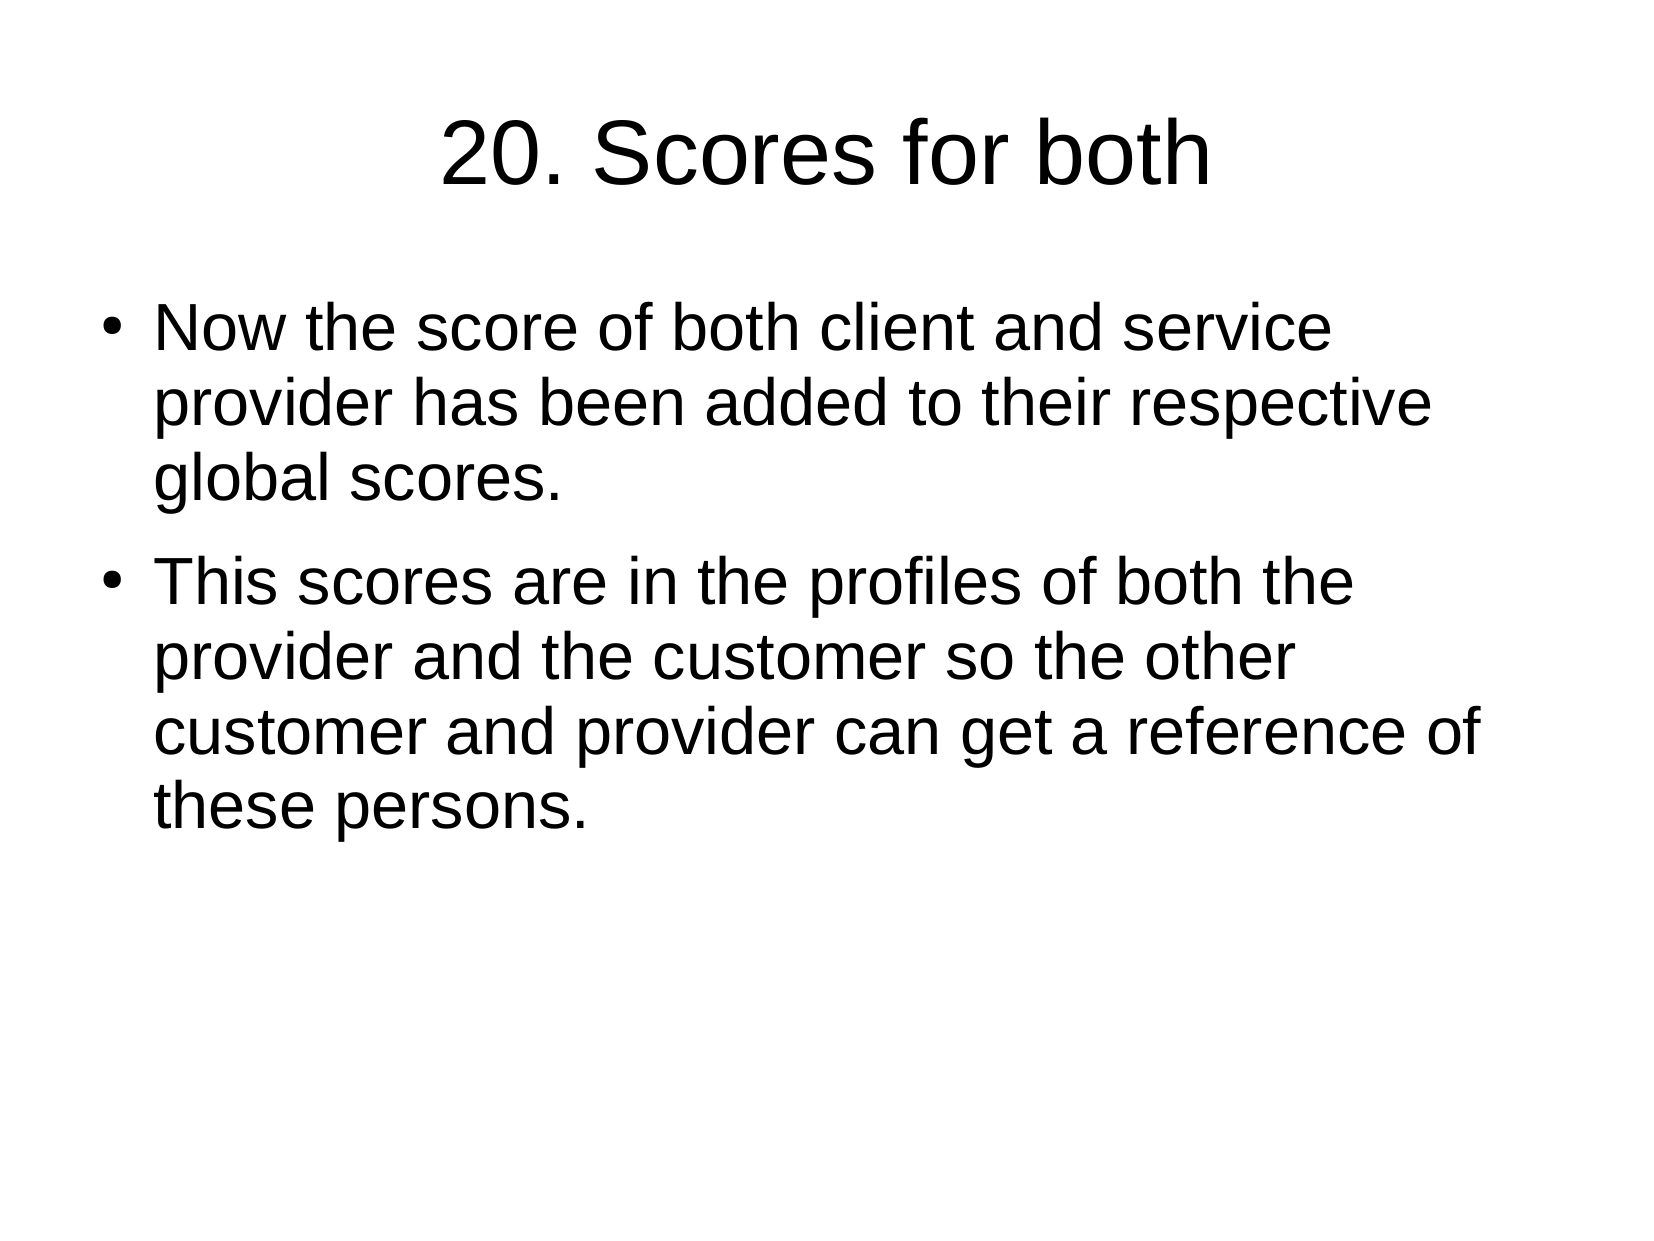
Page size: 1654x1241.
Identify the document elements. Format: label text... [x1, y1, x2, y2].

list Now the score of both client and service provider has been added to their respective global scores. This scores are in the profiles of both the provider and the customer so the other customer and provider can get a reference of these persons. [82, 290, 1571, 1098]
title 20. Scores for both [82, 49, 1571, 257]
